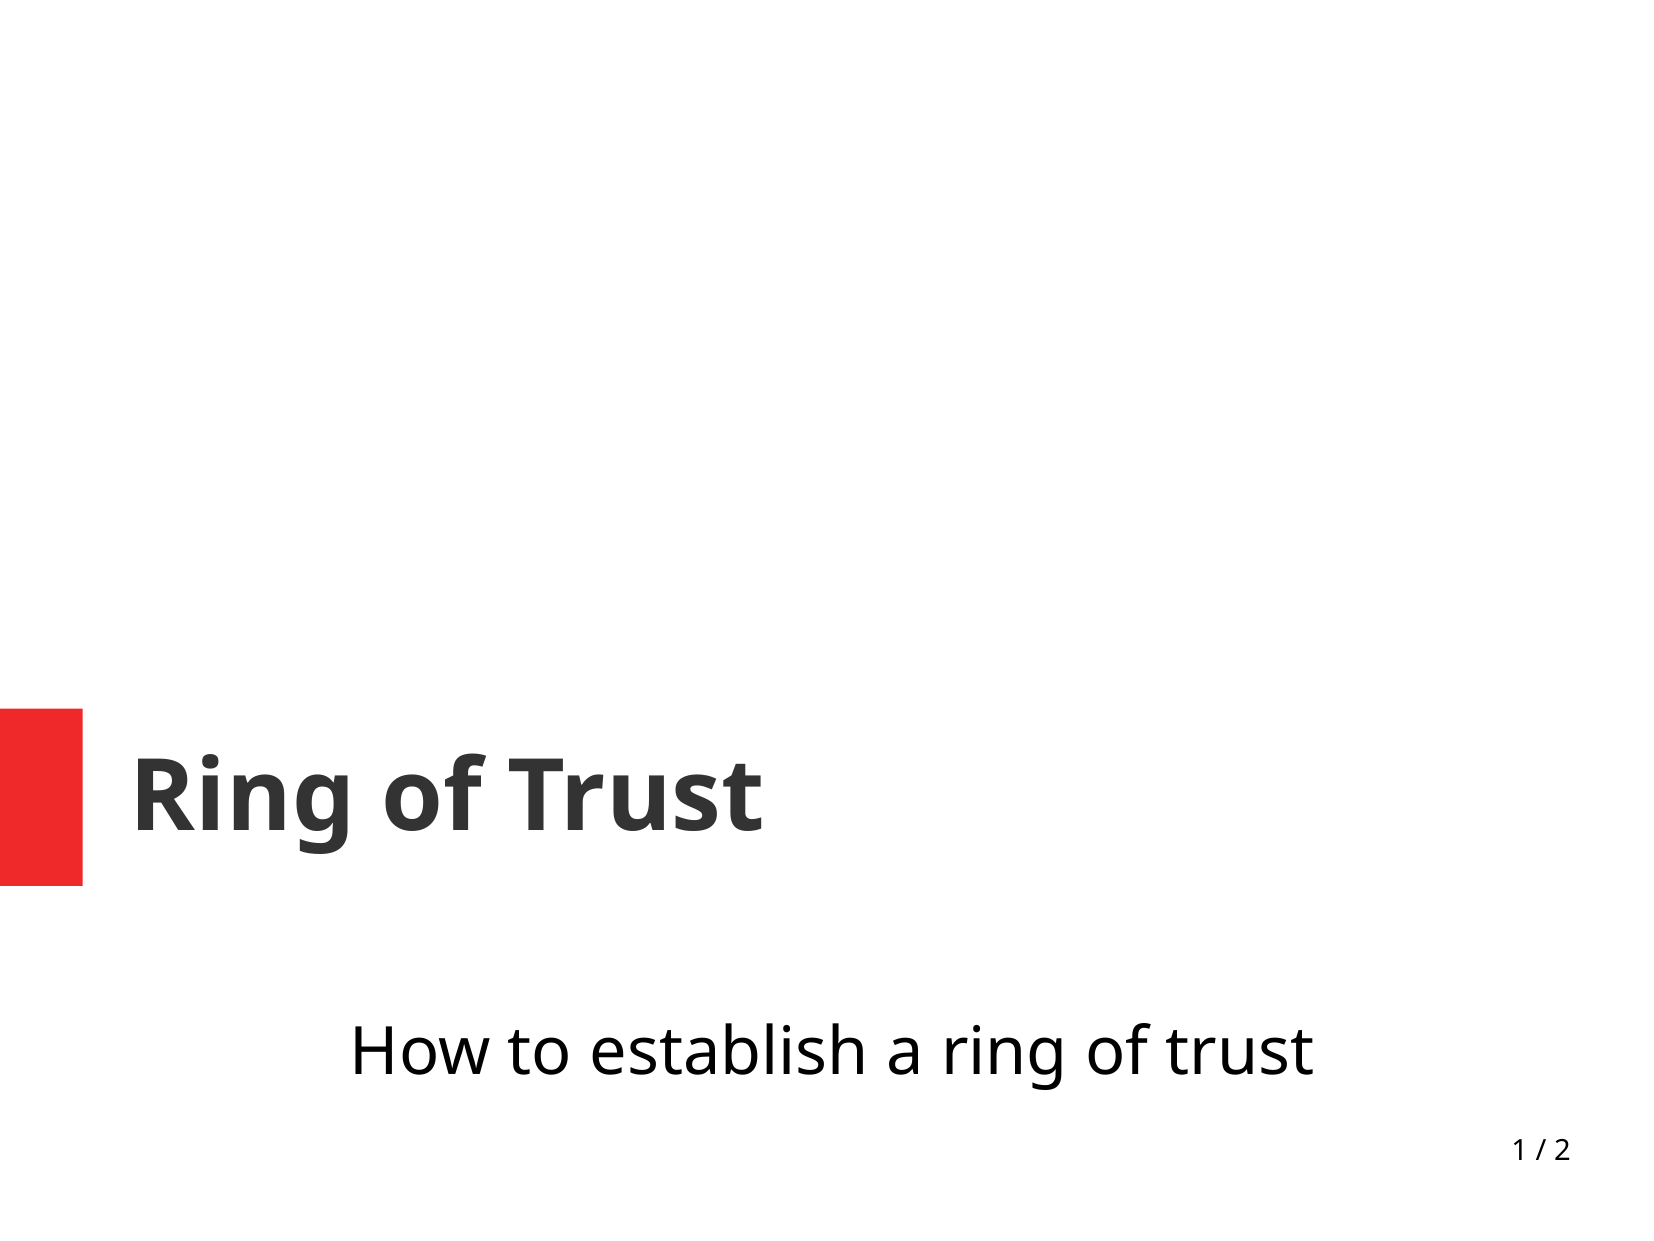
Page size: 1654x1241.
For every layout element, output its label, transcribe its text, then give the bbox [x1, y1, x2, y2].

subtitle How to establish a ring of trust [129, 968, 1536, 1130]
title Ring of Trust [129, 655, 1536, 928]
